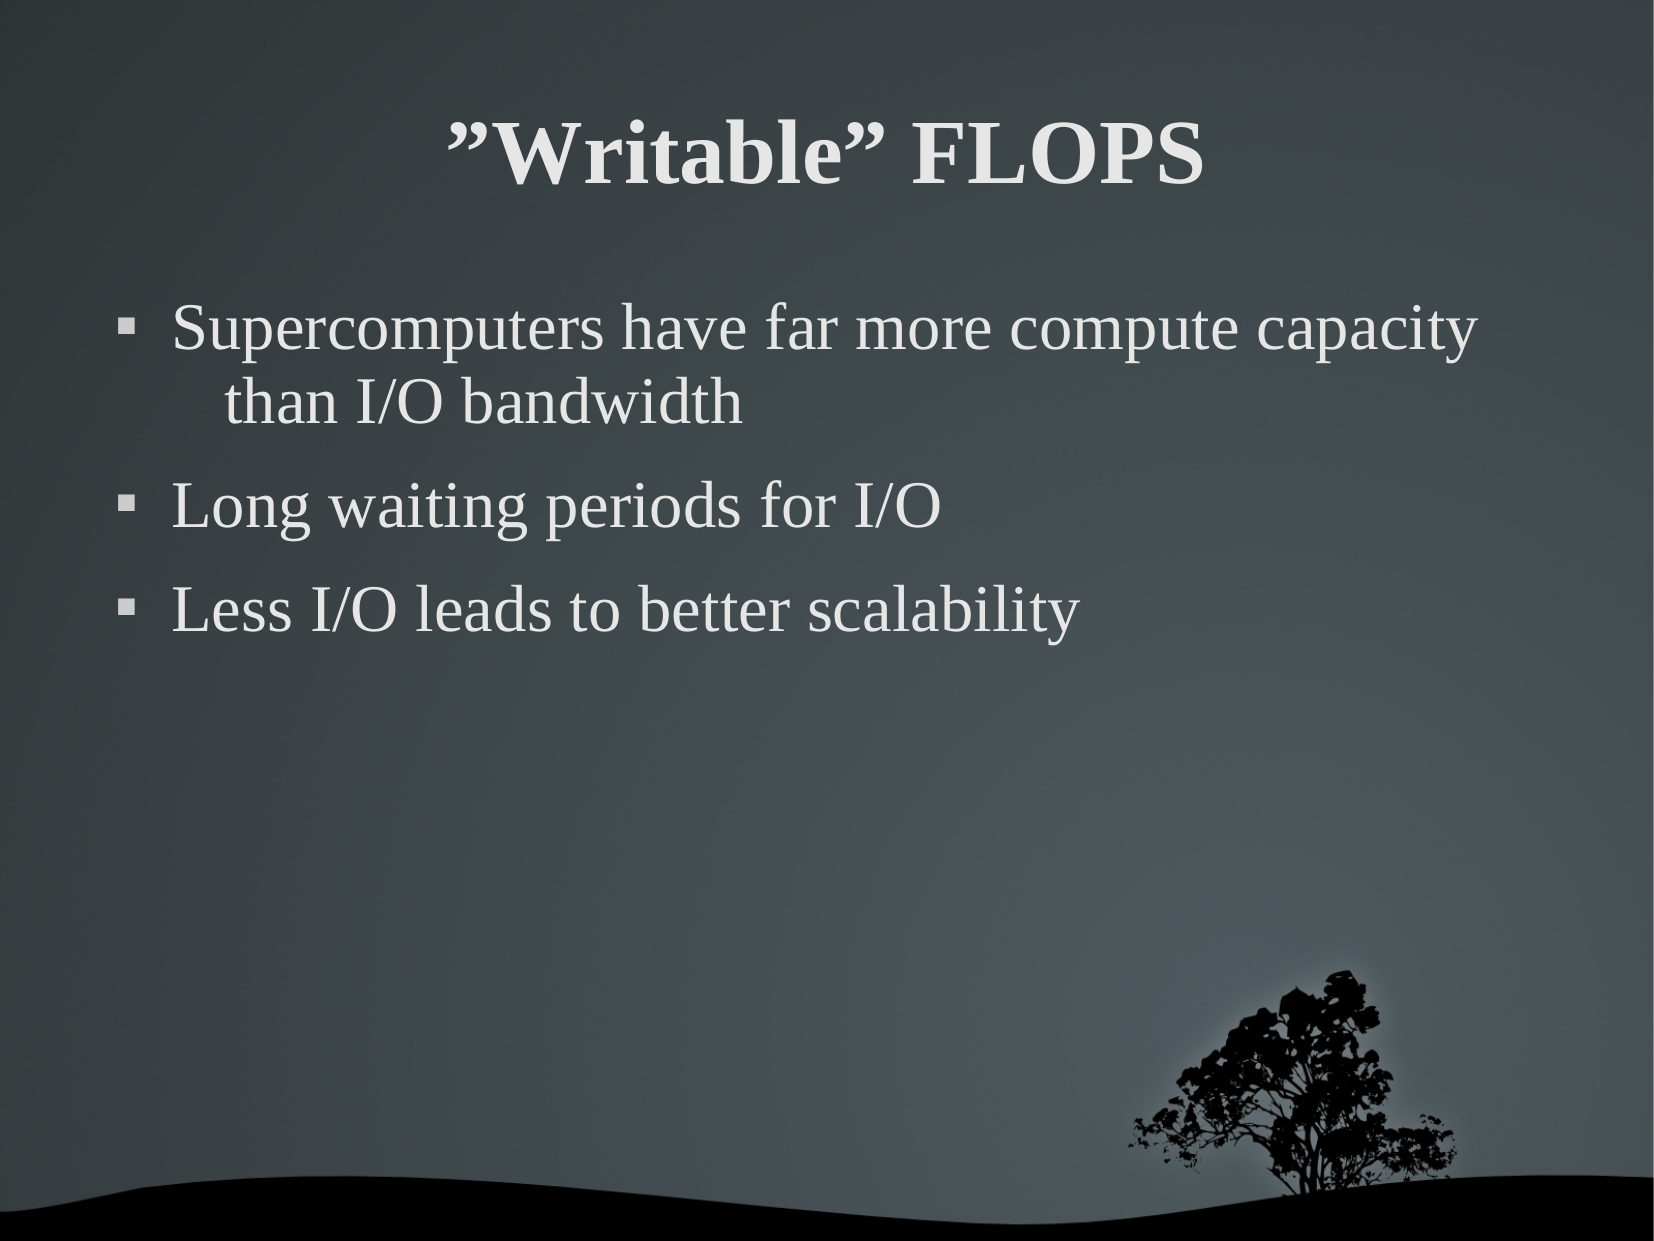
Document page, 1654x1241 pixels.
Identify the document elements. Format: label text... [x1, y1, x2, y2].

title ”Writable” FLOPS [82, 49, 1571, 257]
list Supercomputers have far more compute capacity than I/O bandwidth Long waiting periods for I/O Less I/O leads to better scalability [82, 290, 1571, 1109]
picture [0, 0, 1654, 1241]
